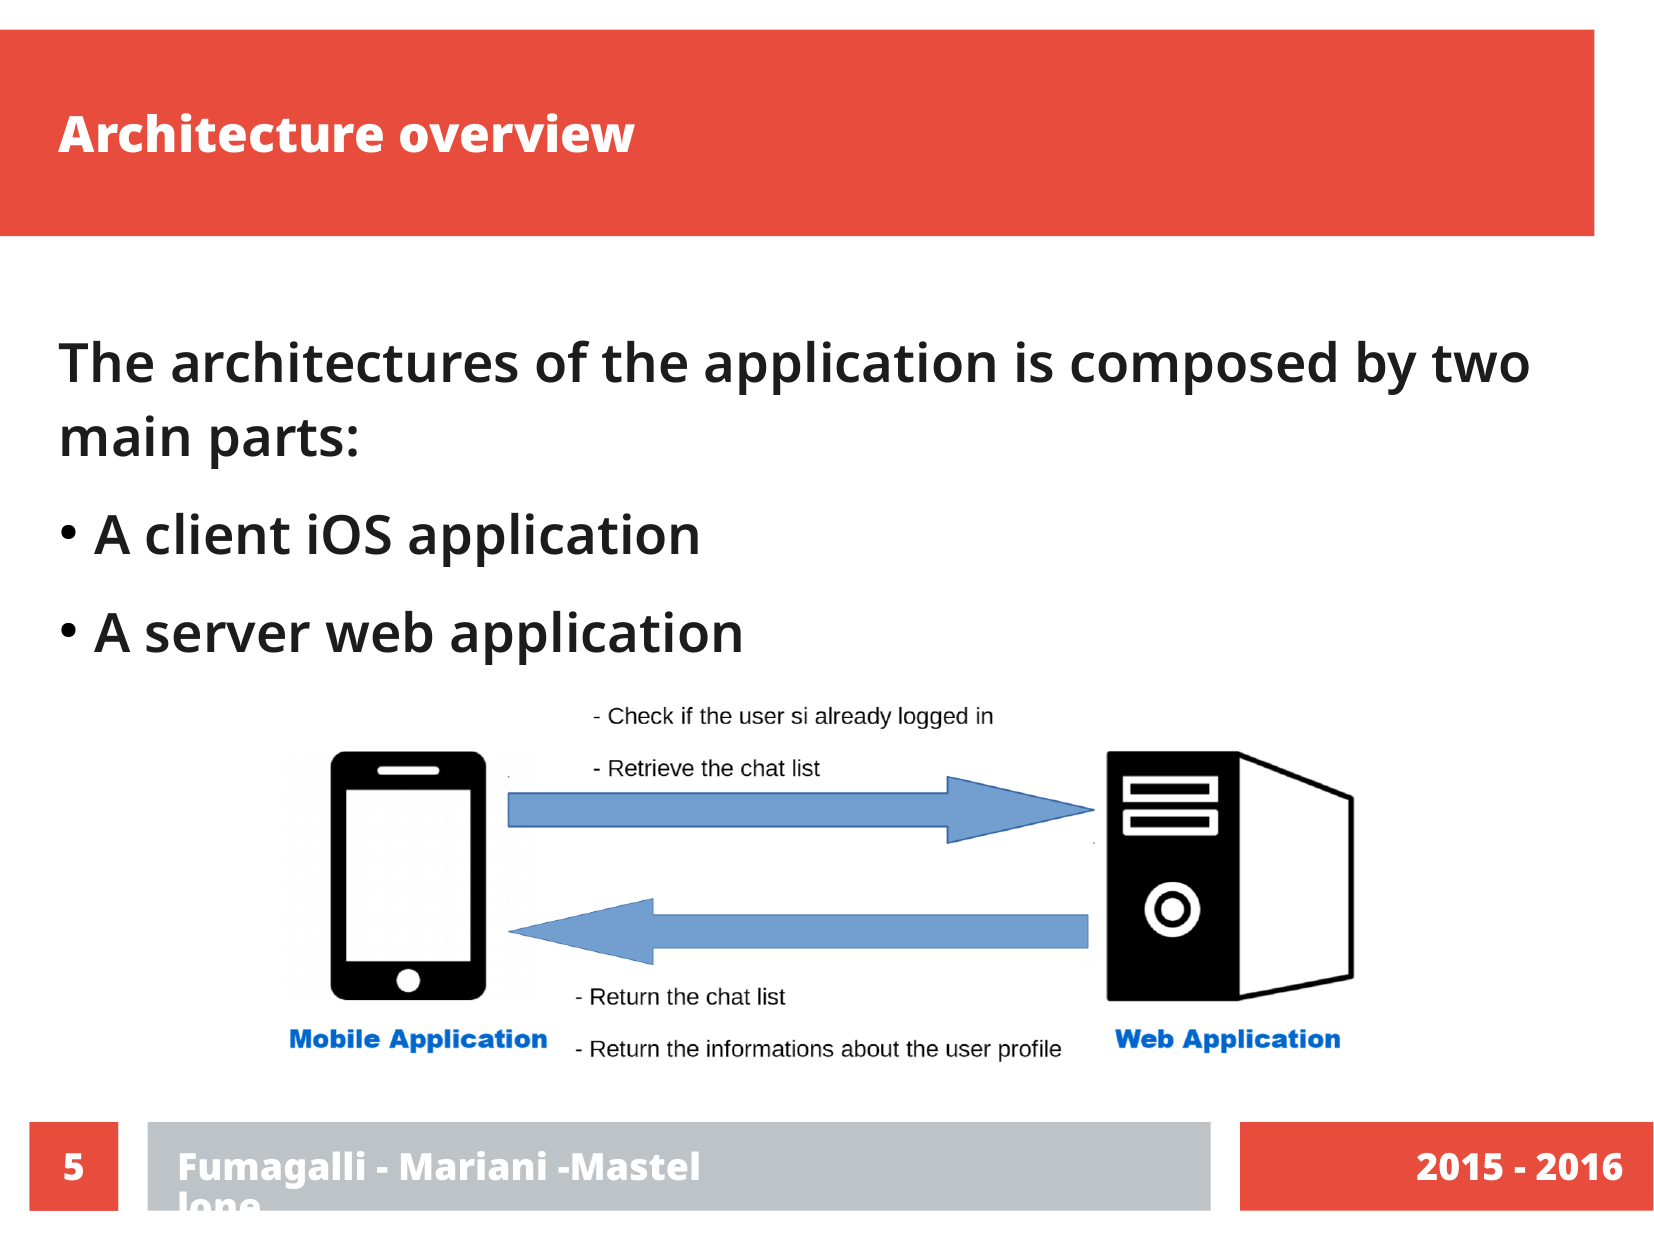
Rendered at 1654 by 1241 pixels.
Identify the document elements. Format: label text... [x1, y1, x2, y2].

title Architecture overview [59, 59, 1595, 207]
picture [277, 692, 1371, 1078]
list The architectures of the application is composed by two main parts: A client iOS application A server web application [59, 324, 1565, 1093]
